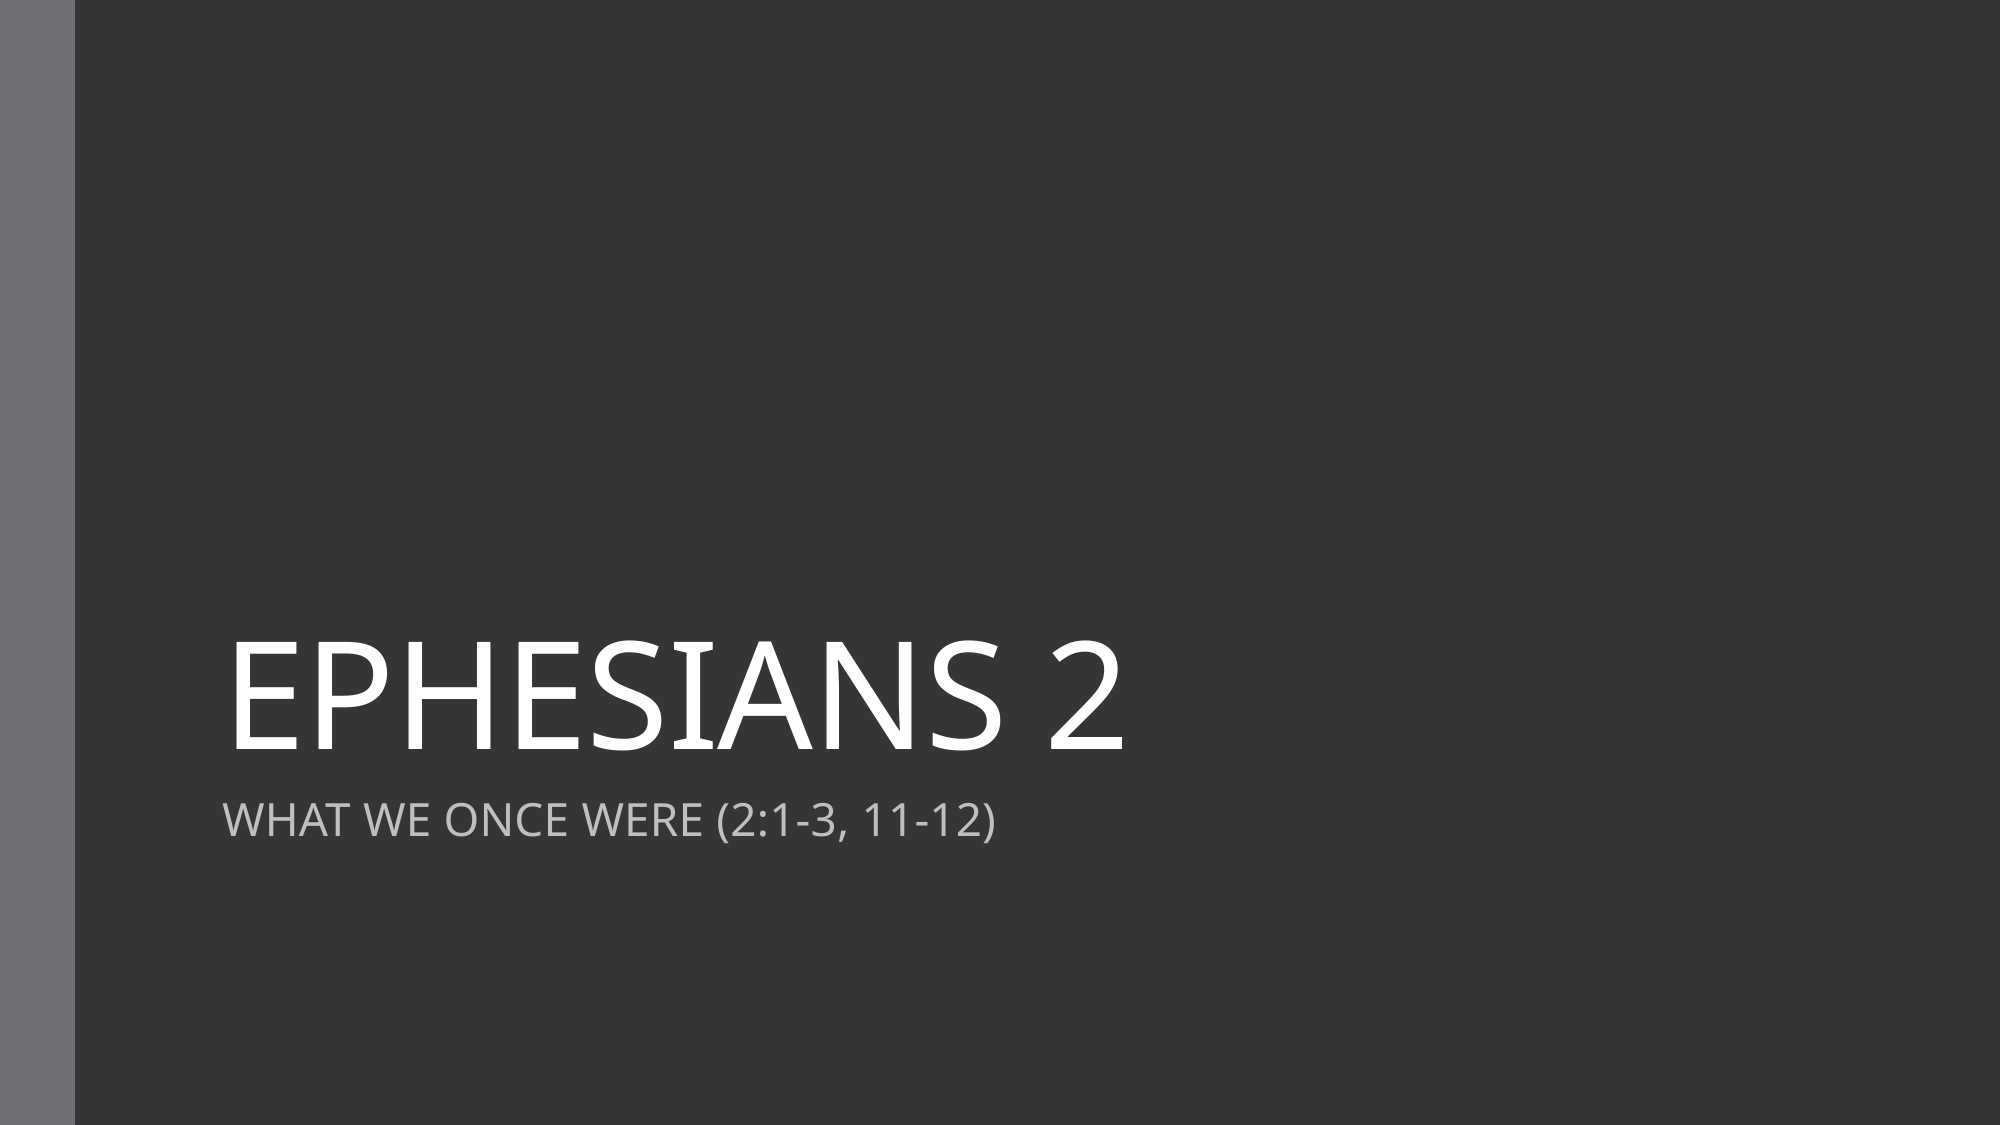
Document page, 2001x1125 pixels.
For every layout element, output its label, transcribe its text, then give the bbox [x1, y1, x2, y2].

subtitle WHAT WE ONCE WERE (2:1-3, 11-12) [206, 787, 1752, 1066]
title EPHESIANS 2 [206, 124, 1752, 787]
